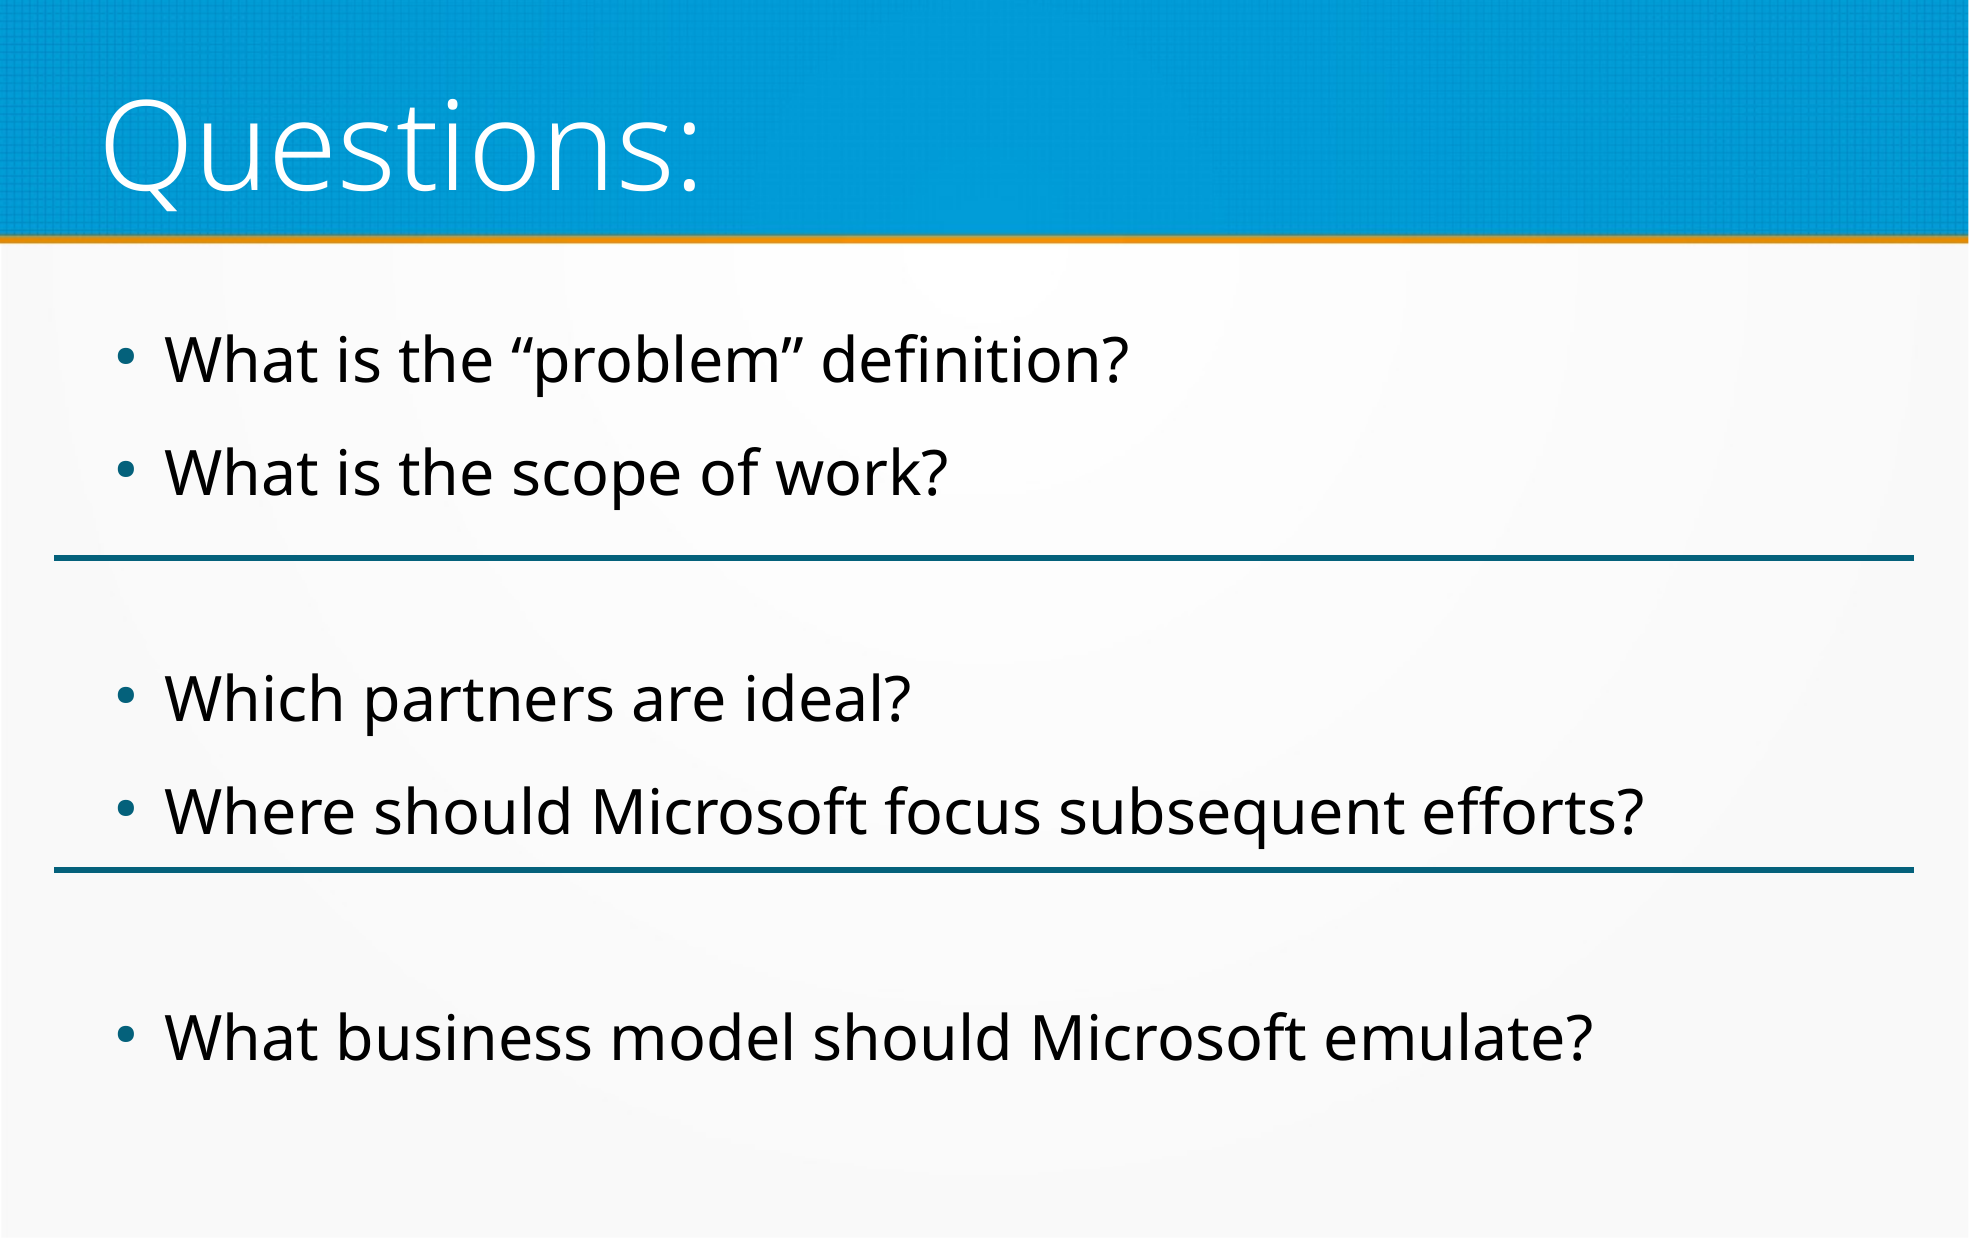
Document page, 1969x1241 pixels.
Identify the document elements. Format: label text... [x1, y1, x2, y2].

list What is the “problem” definition? What is the scope of work? Which partners are ideal? Where should Microsoft focus subsequent efforts? What business model should Microsoft emulate? [98, 561, 1861, 867]
picture [0, 233, 1969, 1241]
list What is the “problem” definition? What is the scope of work? Which partners are ideal? Where should Microsoft focus subsequent efforts? What business model should Microsoft emulate? [98, 873, 1861, 1081]
title Questions: [98, 19, 1870, 227]
list What is the “problem” definition? What is the scope of work? Which partners are ideal? Where should Microsoft focus subsequent efforts? What business model should Microsoft emulate? [98, 315, 1861, 555]
